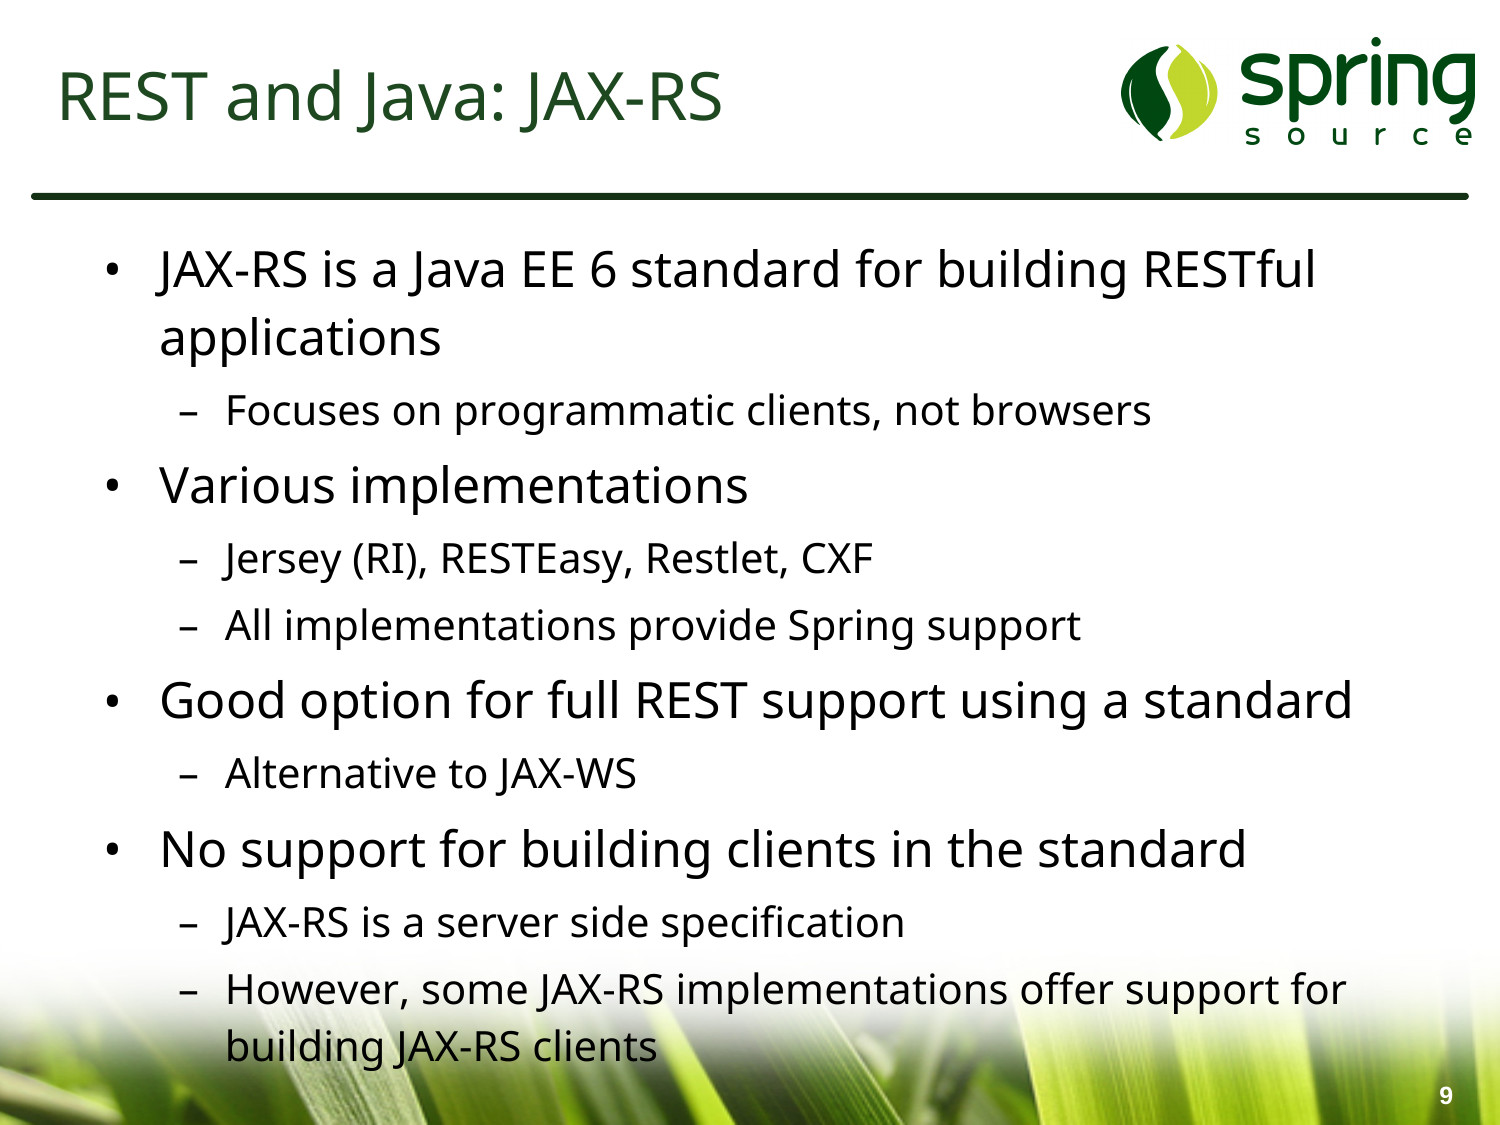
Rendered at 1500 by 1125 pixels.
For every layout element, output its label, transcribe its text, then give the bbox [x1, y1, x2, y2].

picture [257, 1054, 268, 1058]
picture [232, 1054, 243, 1058]
picture [304, 1054, 315, 1058]
title REST and Java: JAX-RS [56, 6, 1089, 183]
picture [366, 1054, 377, 1058]
picture [1121, 37, 1475, 145]
list JAX-RS is a Java EE 6 standard for building RESTful applications Focuses on programmatic clients, not browsers Various implementations Jersey (RI), RESTEasy, Restlet, CXF All implementations provide Spring support Good option for full REST support using a standard Alternative to JAX-WS No support for building clients in the standard JAX-RS is a server side specification However, some JAX-RS implementations offer support for building JAX-RS clients [103, 233, 1394, 1054]
picture [0, 944, 1500, 1125]
